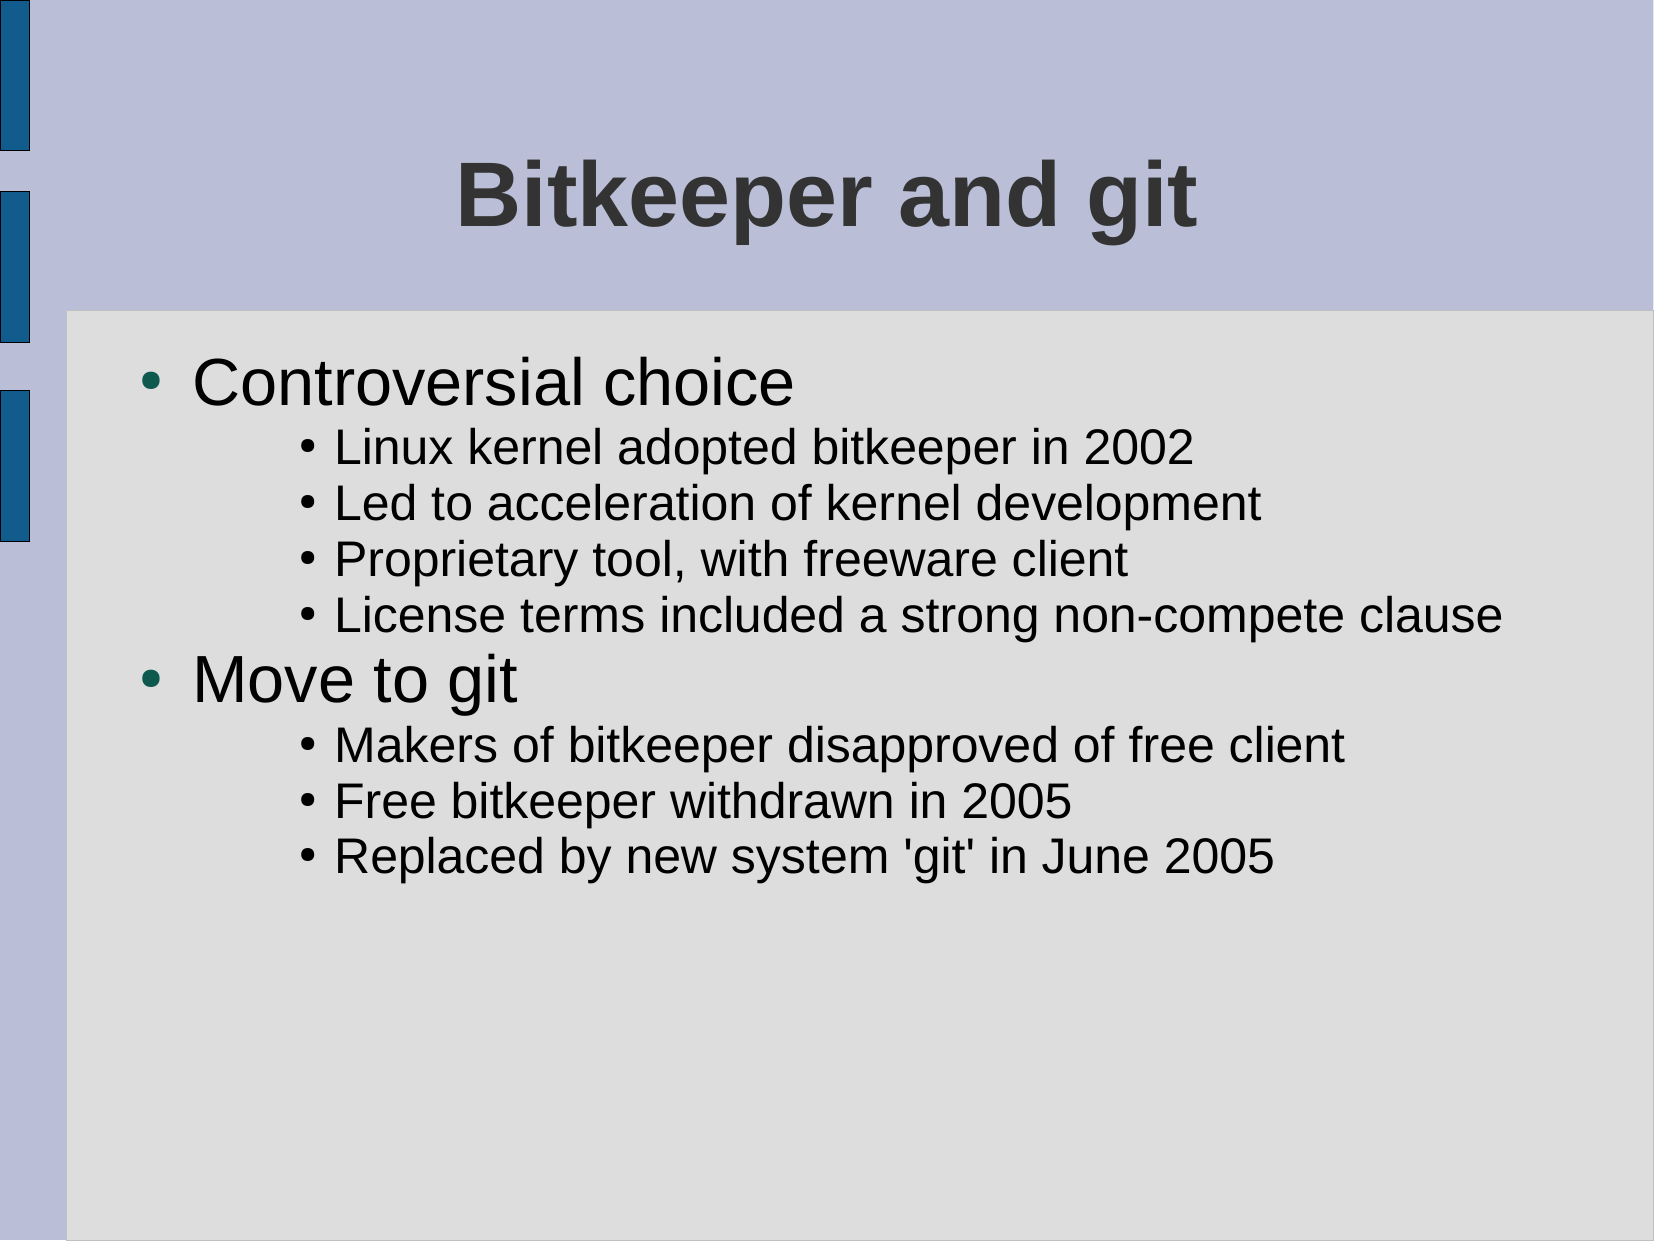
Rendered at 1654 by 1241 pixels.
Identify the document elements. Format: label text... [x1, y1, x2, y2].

title Bitkeeper and git [121, 98, 1534, 291]
list Controversial choice Linux kernel adopted bitkeeper in 2002 Led to acceleration of kernel development Proprietary tool, with freeware client License terms included a strong non-compete clause Move to git Makers of bitkeeper disapproved of free client Free bitkeeper withdrawn in 2005 Replaced by new system 'git' in June 2005 [121, 344, 1534, 1112]
